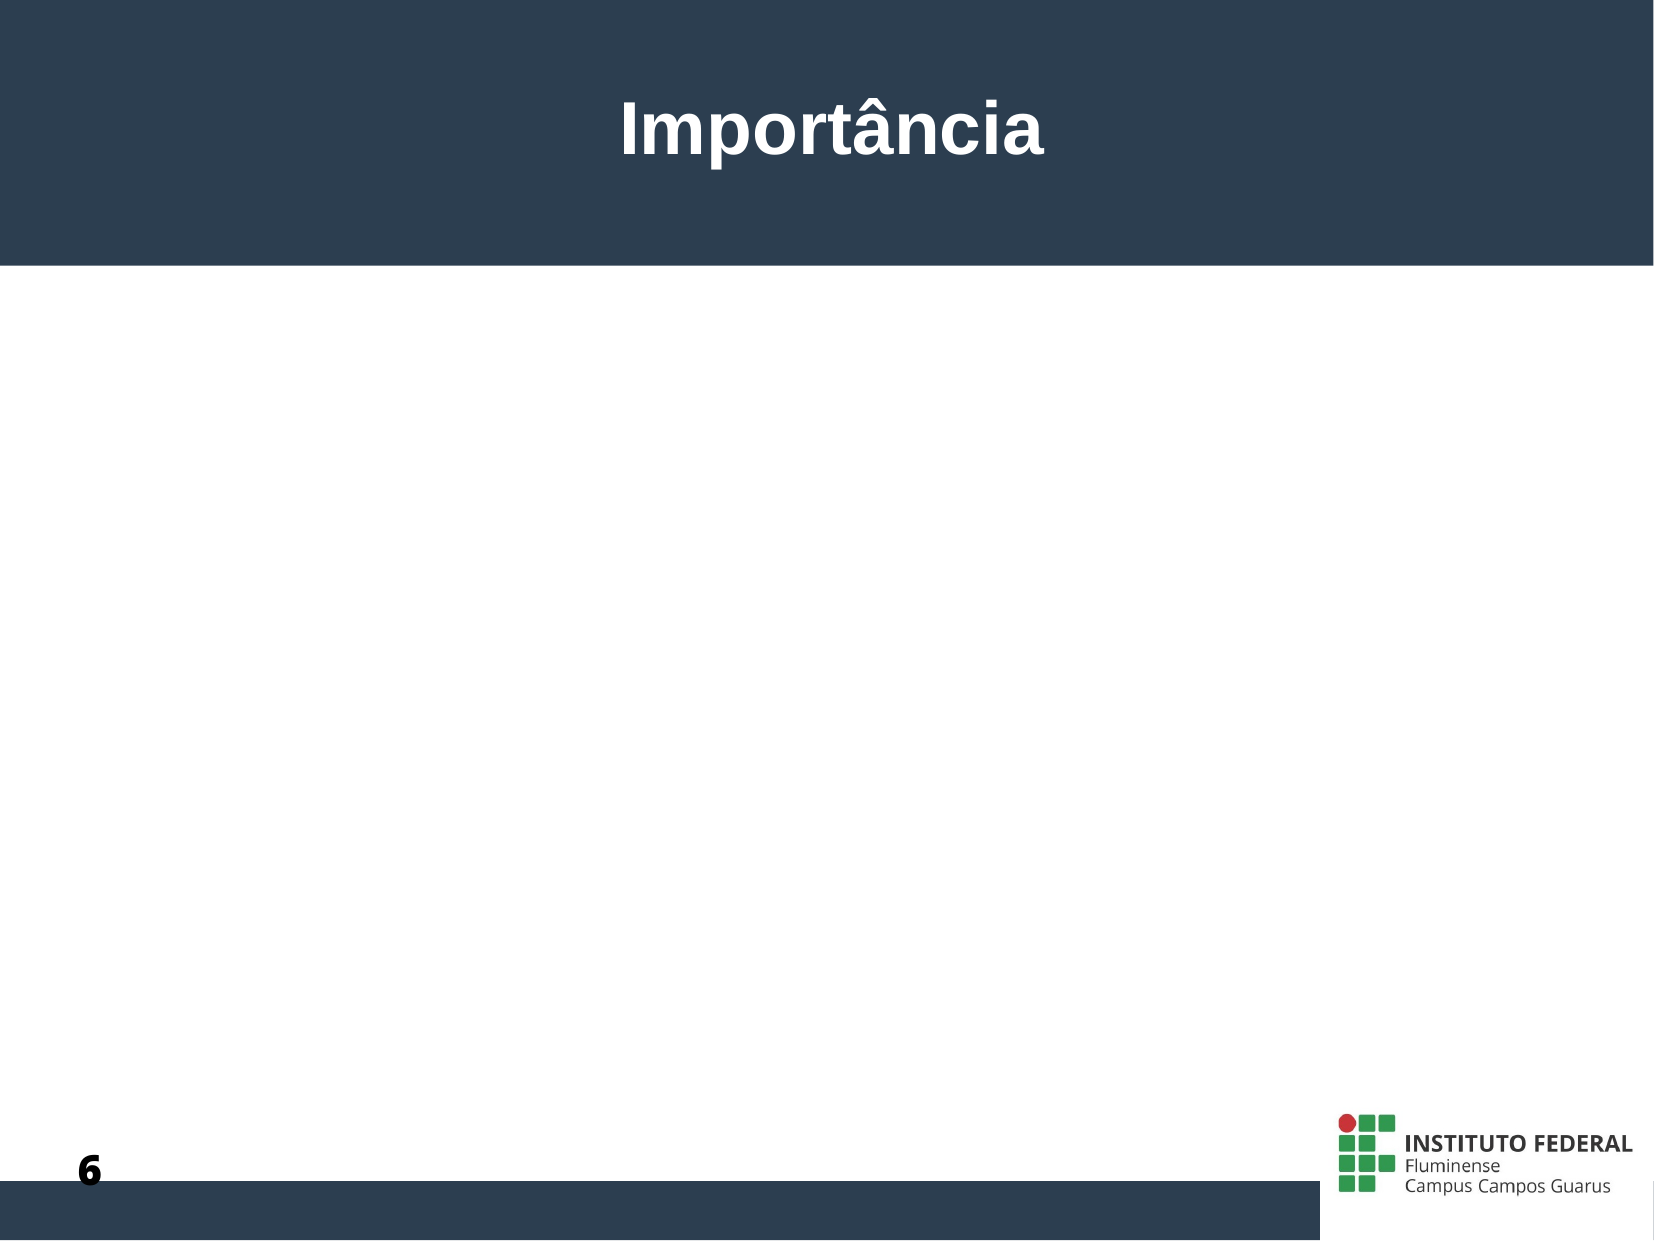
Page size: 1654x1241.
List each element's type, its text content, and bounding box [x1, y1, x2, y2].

picture [1320, 1074, 1654, 1241]
title Importância [59, 49, 1595, 207]
